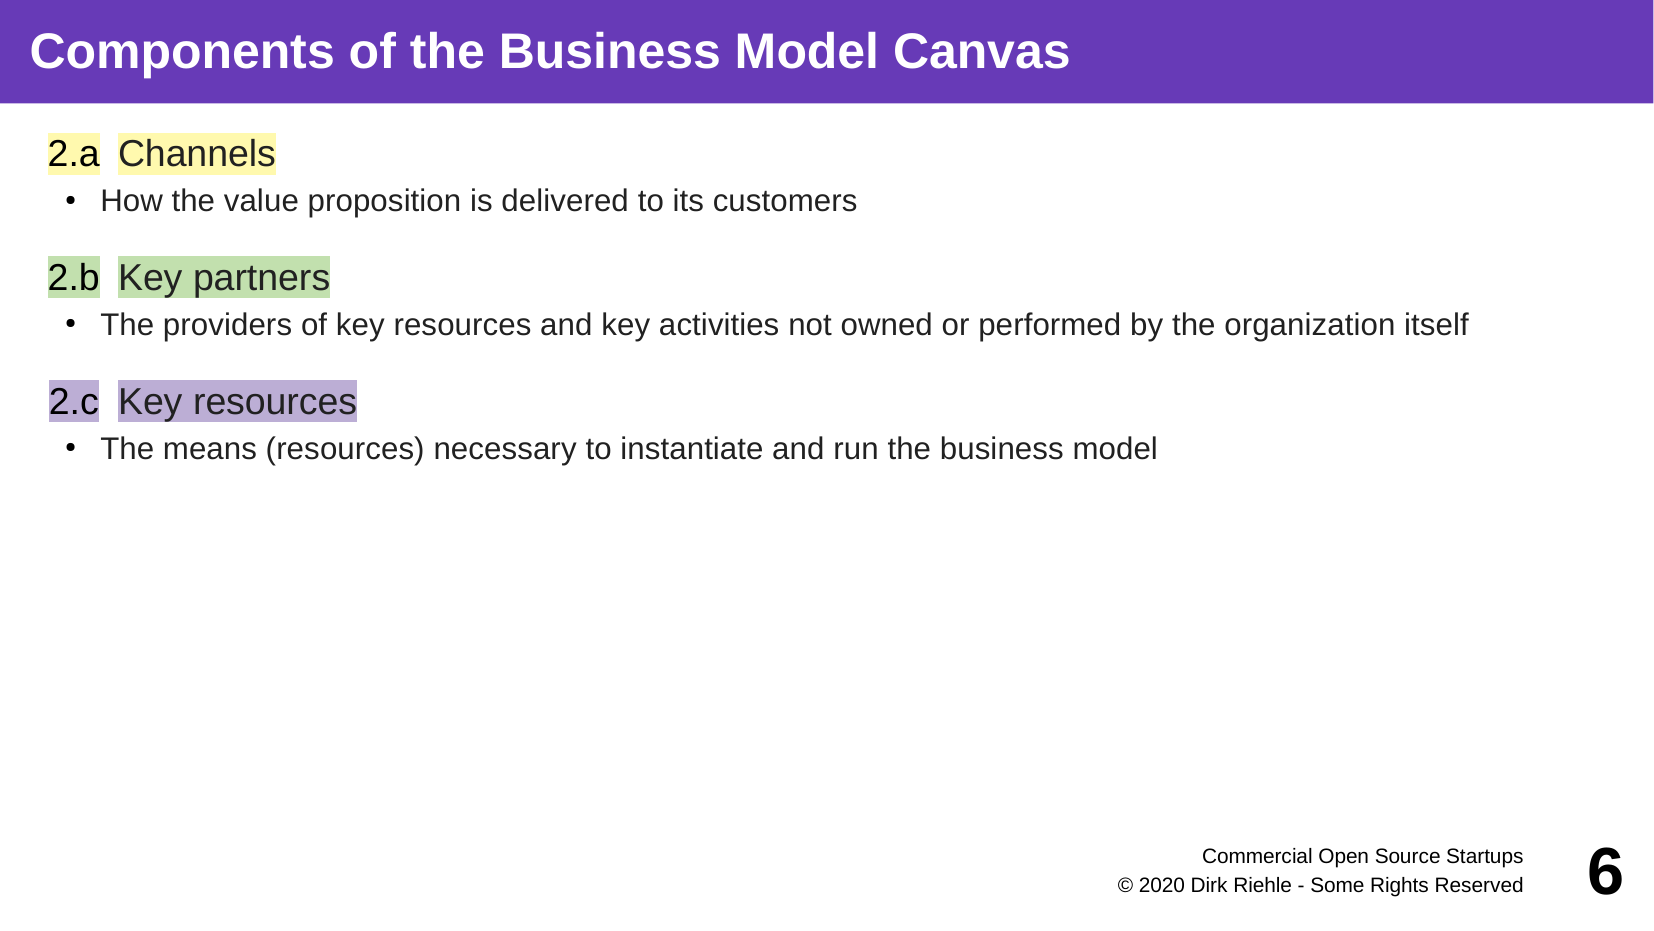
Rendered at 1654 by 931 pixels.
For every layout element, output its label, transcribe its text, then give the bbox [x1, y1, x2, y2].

title Components of the Business Model Canvas [0, 0, 1654, 104]
list Channels How the value proposition is delivered to its customers Key partners The providers of key resources and key activities not owned or performed by the organization itself Key resources The means (resources) necessary to instantiate and run the business model [29, 132, 1625, 813]
